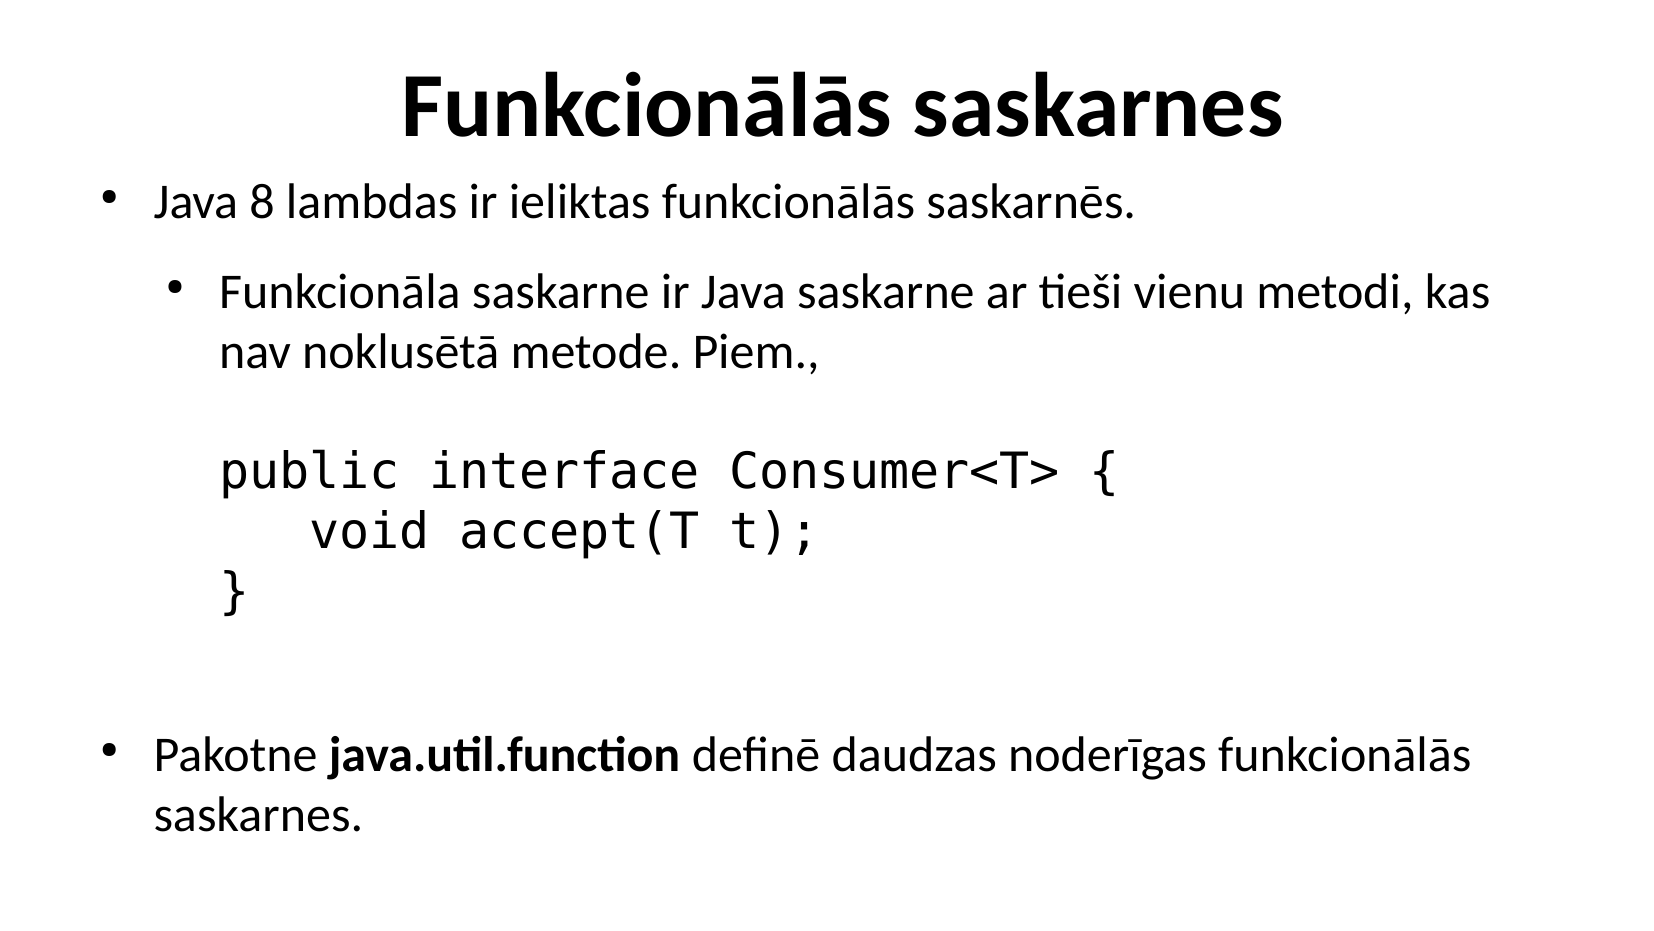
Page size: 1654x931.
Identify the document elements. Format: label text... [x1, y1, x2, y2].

list Java 8 lambdas ir ieliktas funkcionālās saskarnēs. Funkcionāla saskarne ir Java saskarne ar tieši vienu metodi, kas nav noklusētā metode. Piem., public interface Consumer<T> { void accept(T t); } Pakotne java.util.function definē daudzas noderīgas funkcionālās saskarnes. [82, 168, 1538, 889]
title Funkcionālās saskarnes [82, 37, 1571, 147]
